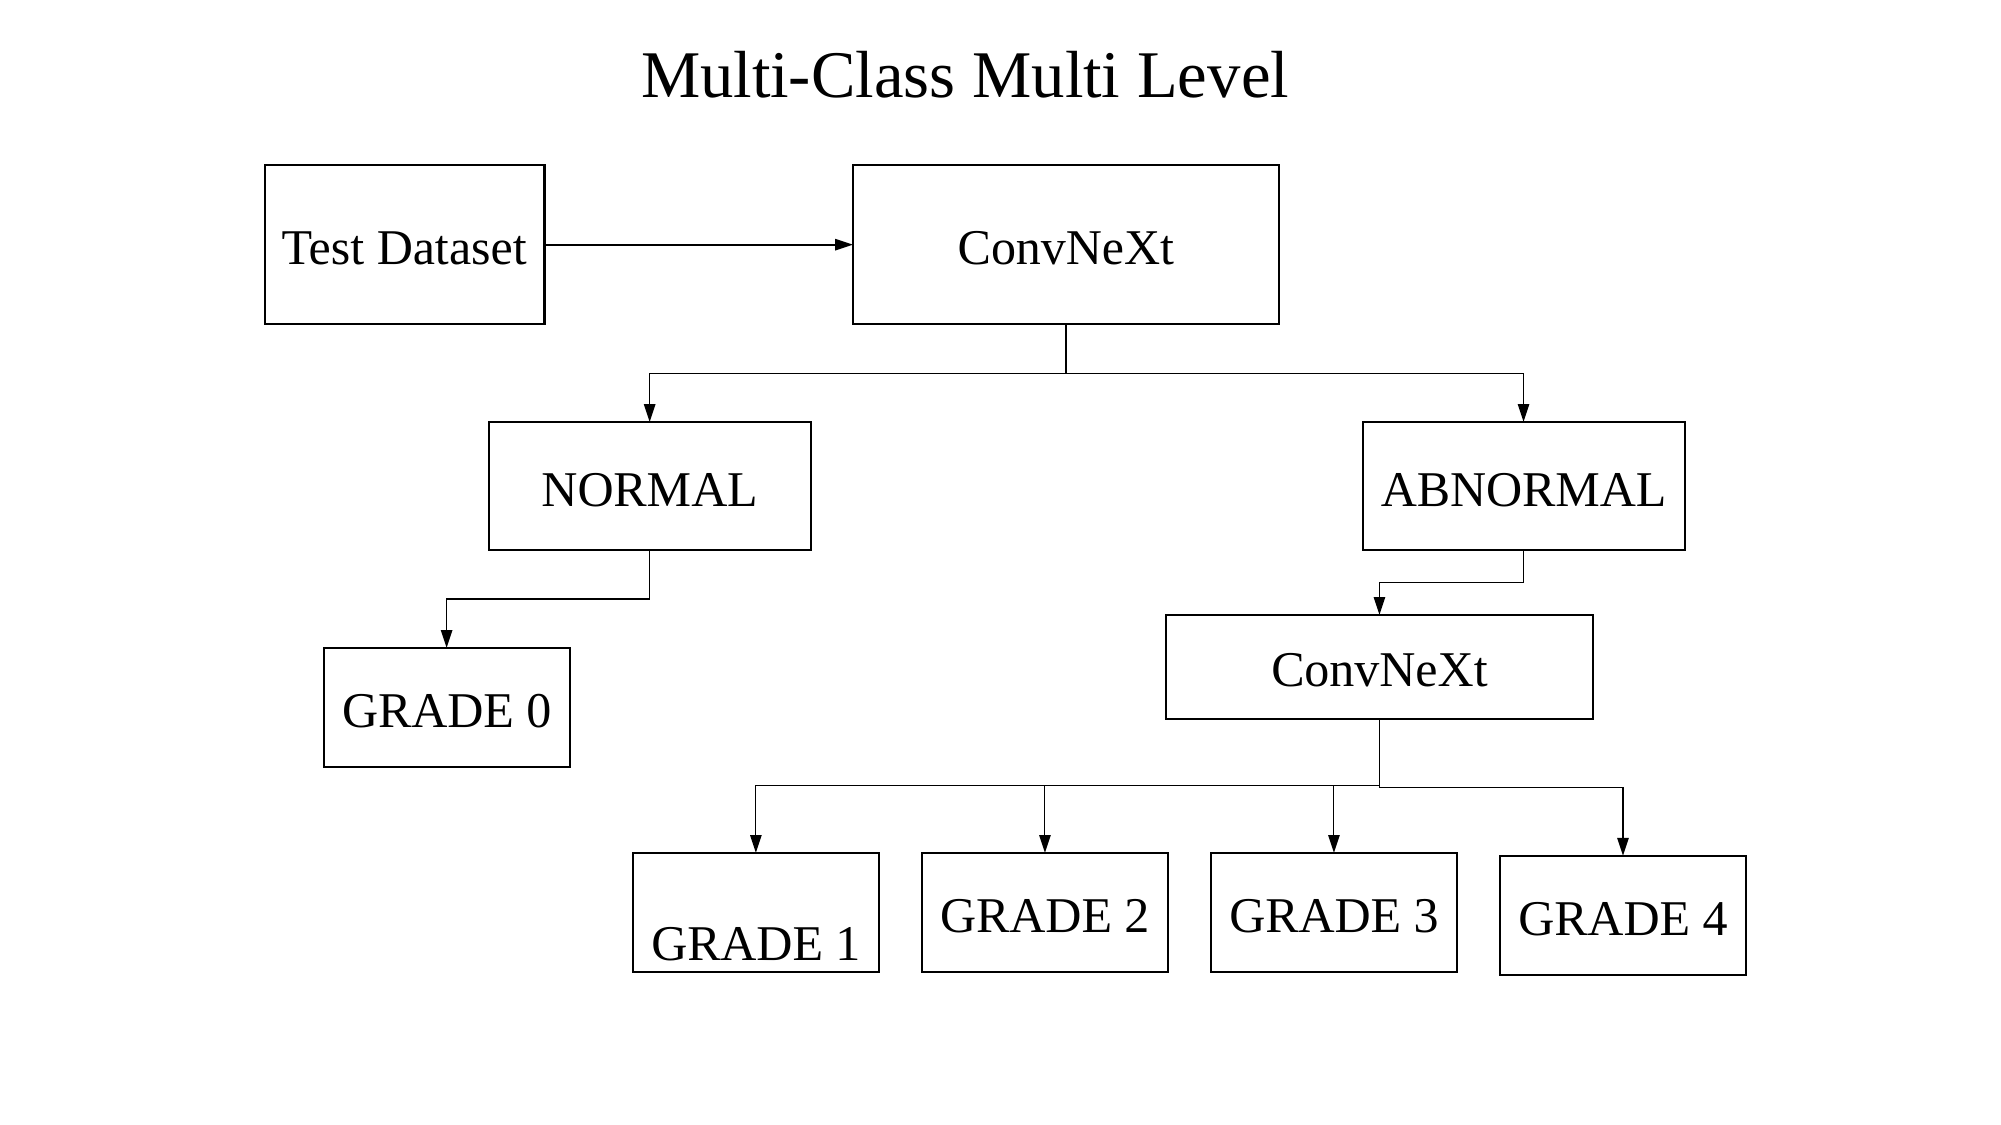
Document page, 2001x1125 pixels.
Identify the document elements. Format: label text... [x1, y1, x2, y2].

text_box GRADE 3 [1211, 853, 1457, 972]
text_box Test Dataset [265, 165, 544, 324]
text_box ABNORMAL [1363, 422, 1685, 550]
text_box GRADE 0 [324, 648, 570, 767]
text_box Multi-Class Multi Level [214, 23, 1718, 120]
text_box ConvNeXt [853, 165, 1279, 324]
text_box NORMAL [489, 422, 811, 550]
text_box GRADE 1 [633, 853, 879, 972]
text_box GRADE 4 [1500, 856, 1746, 975]
text_box GRADE 2 [922, 853, 1168, 972]
text_box ConvNeXt [1166, 615, 1593, 719]
